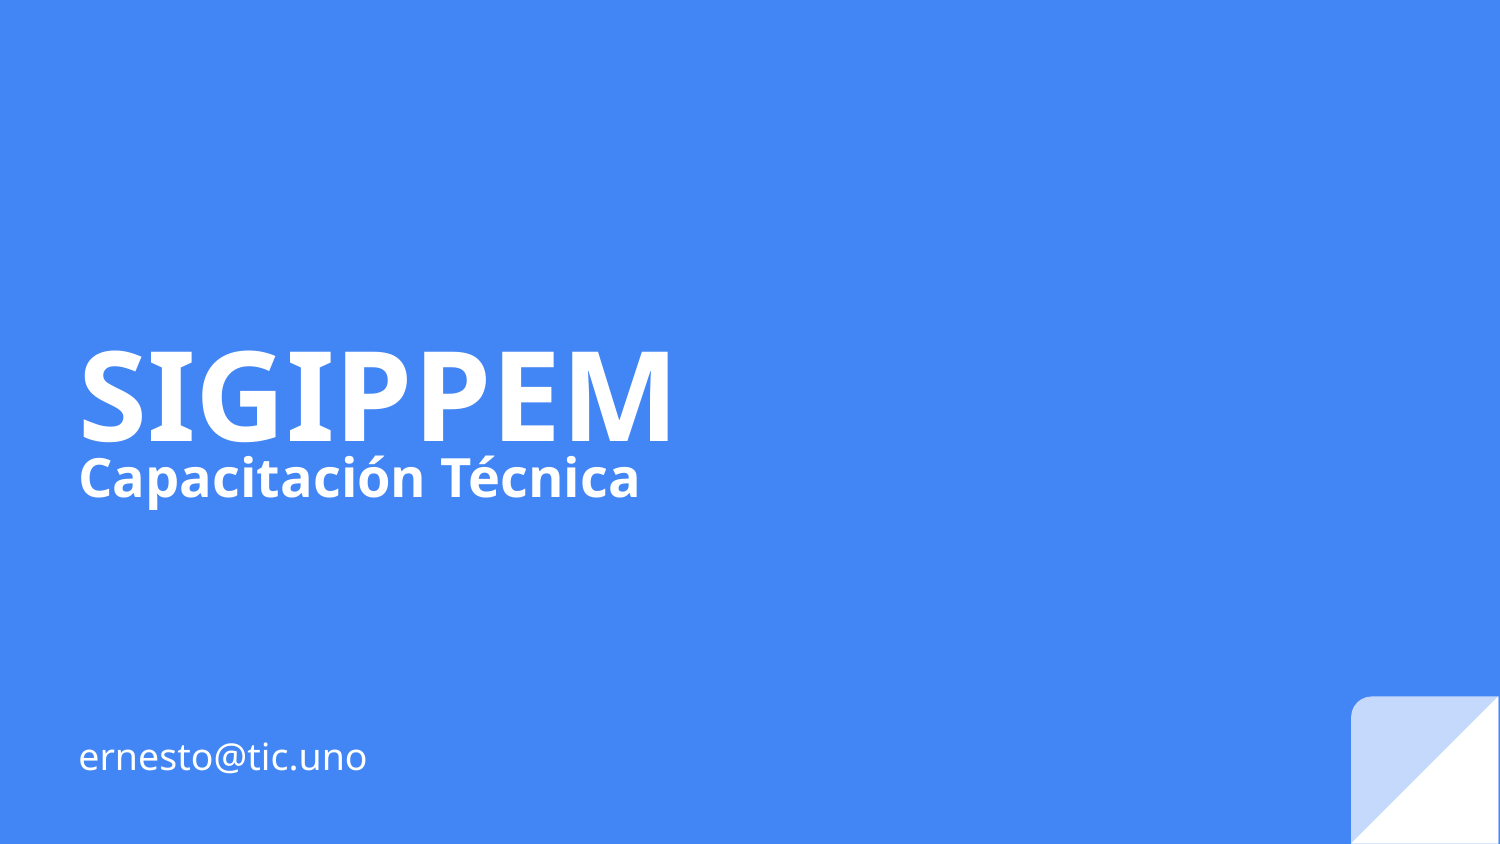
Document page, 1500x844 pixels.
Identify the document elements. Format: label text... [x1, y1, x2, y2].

text_box Capacitación Técnica ernesto@tic.uno [63, 428, 1413, 499]
text_box SIGIPPEM [63, 300, 670, 462]
